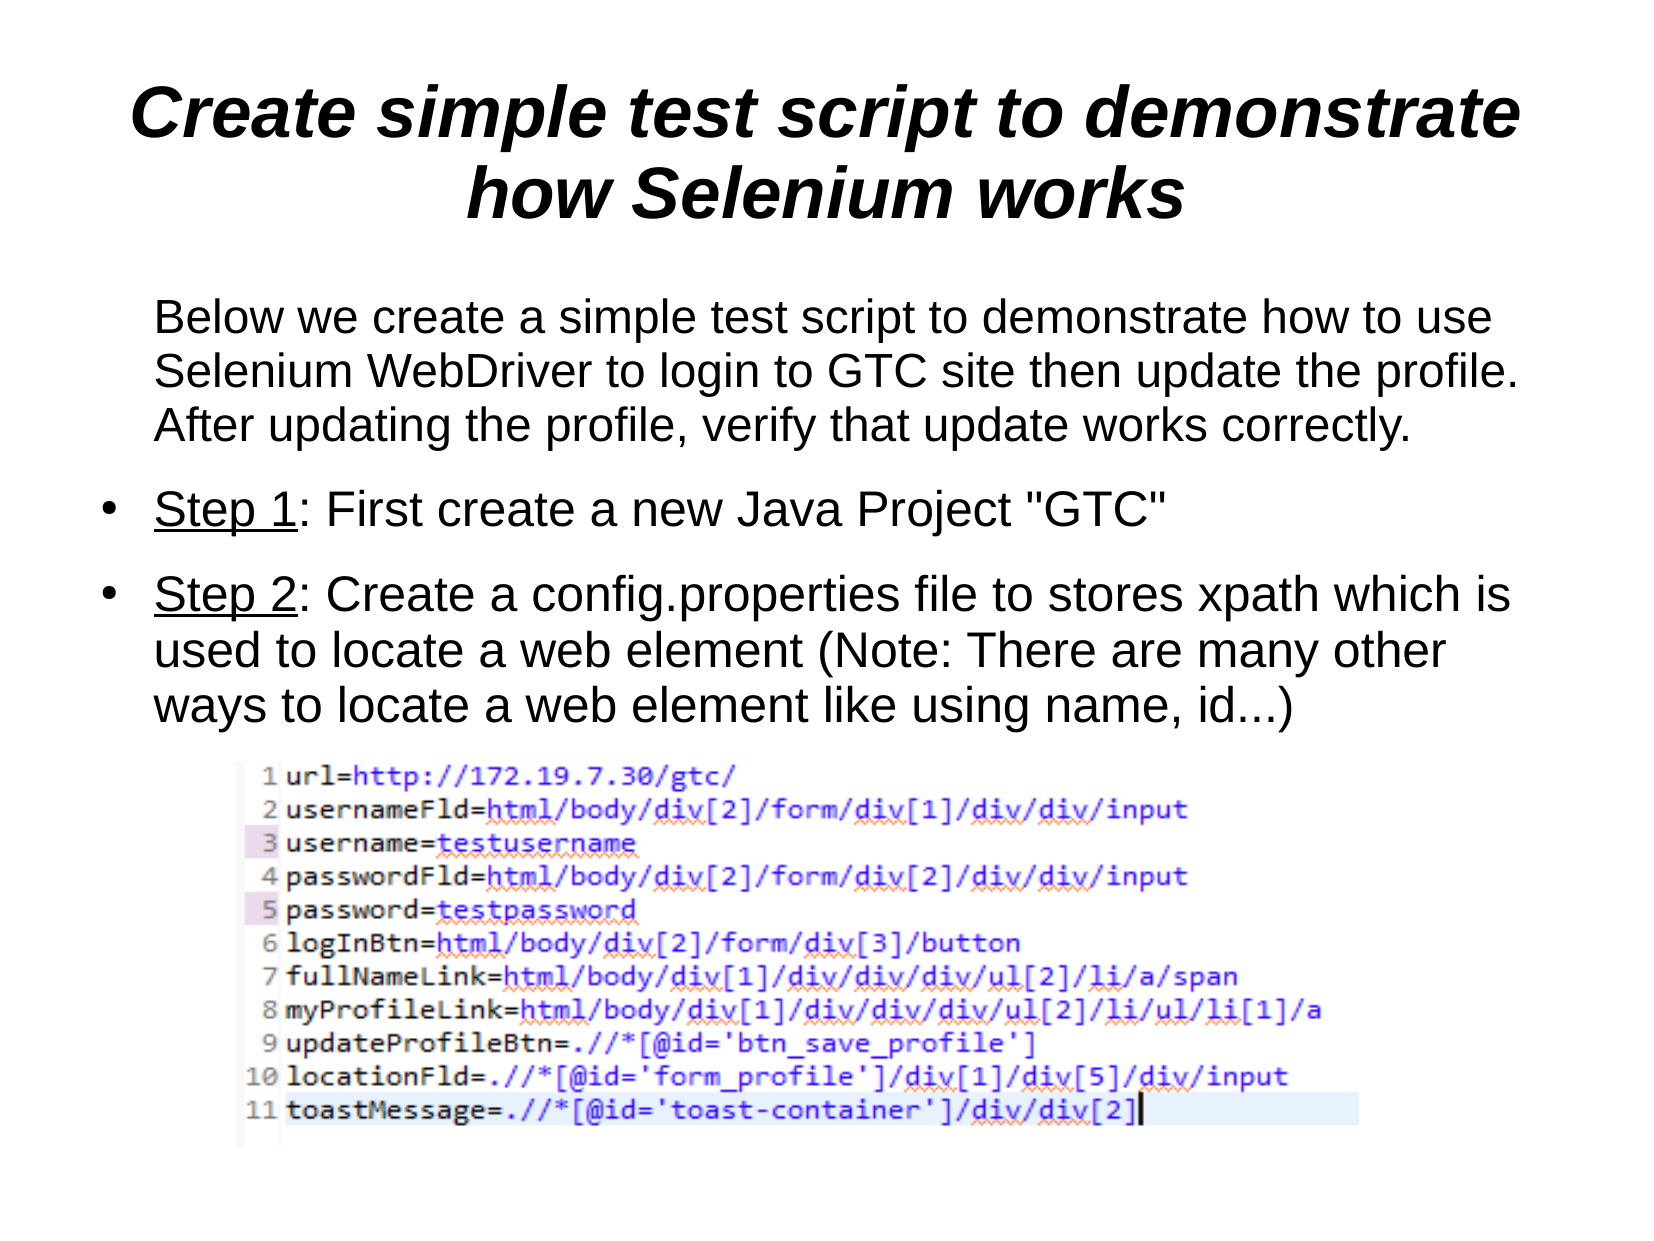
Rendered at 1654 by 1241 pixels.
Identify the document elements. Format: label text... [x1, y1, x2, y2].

picture [236, 761, 1359, 1146]
list Below we create a simple test script to demonstrate how to use Selenium WebDriver to login to GTC site then update the profile. After updating the profile, verify that update works correctly. Step 1: First create a new Java Project "GTC" Step 2: Create a config.properties file to stores xpath which is used to locate a web element (Note: There are many other ways to locate a web element like using name, id...) [82, 290, 1571, 1192]
title Create simple test script to demonstrate how Selenium works [82, 49, 1571, 257]
